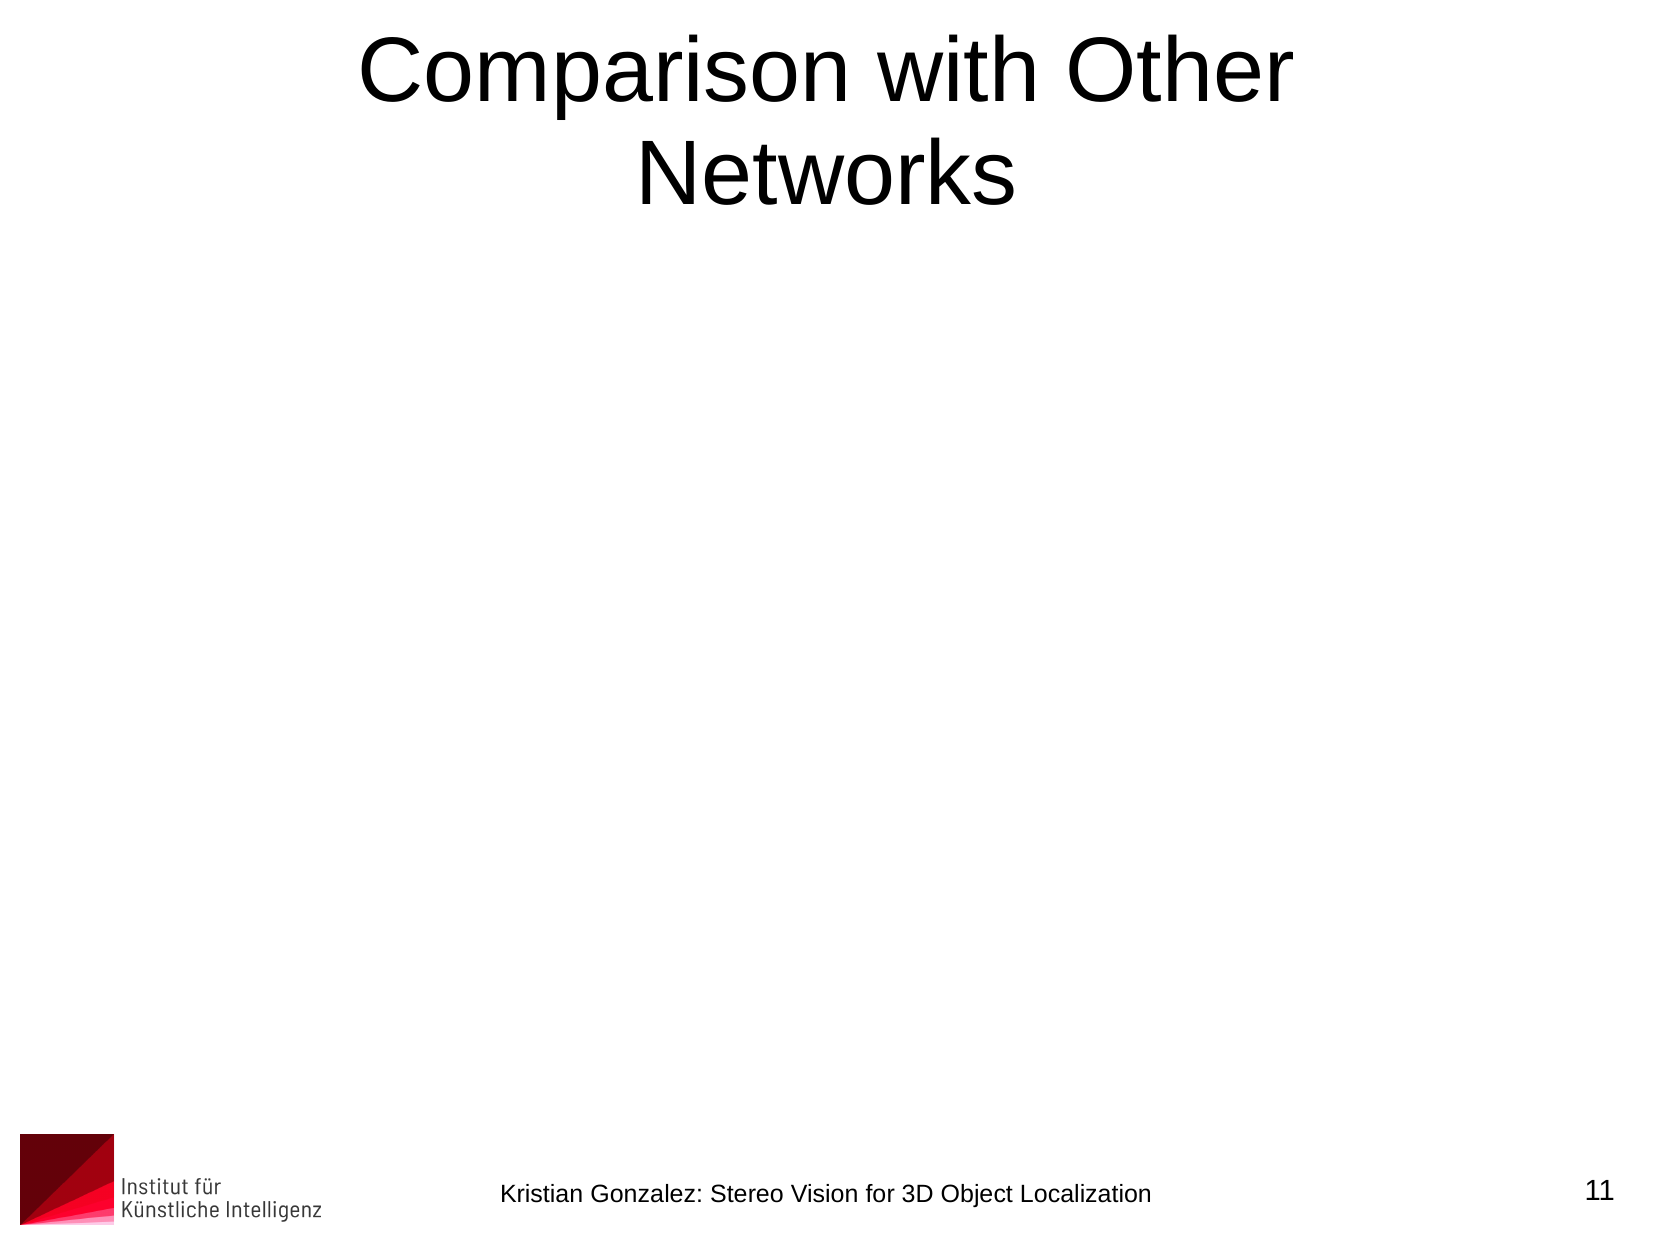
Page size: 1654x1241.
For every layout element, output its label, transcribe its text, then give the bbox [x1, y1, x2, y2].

title Comparison with Other Networks [170, 18, 1483, 224]
picture [20, 1134, 321, 1225]
